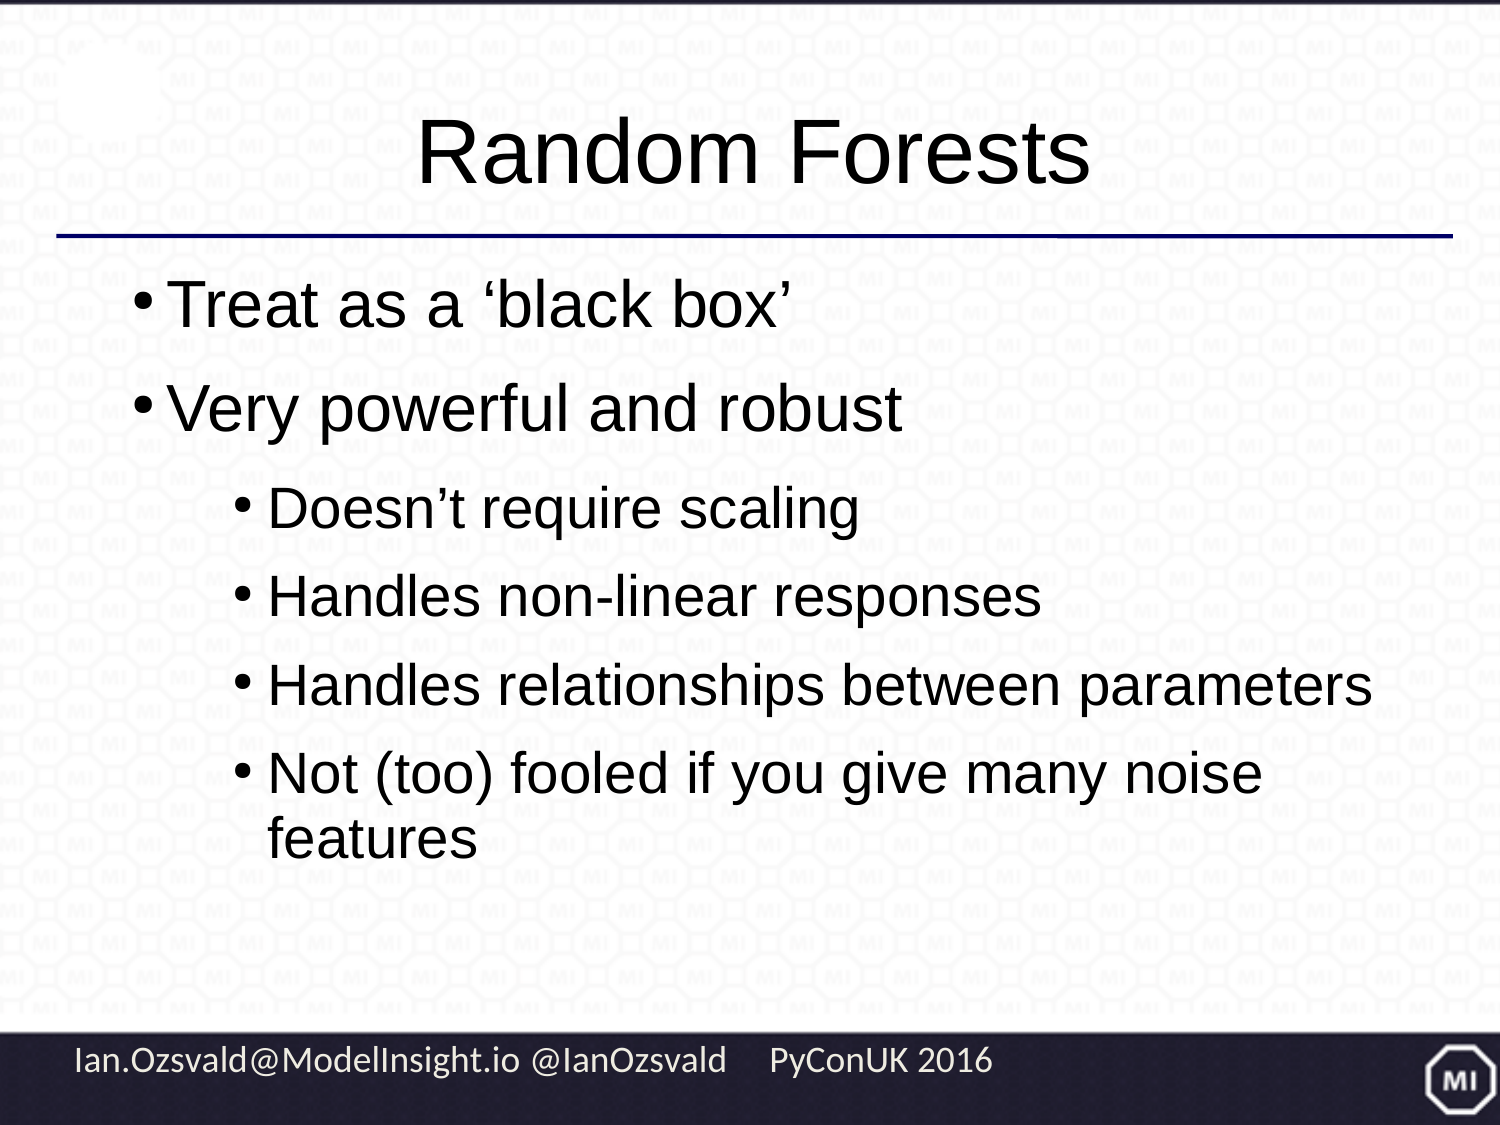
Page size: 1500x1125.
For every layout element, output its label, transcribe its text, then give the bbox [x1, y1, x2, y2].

list Treat as a ‘black box’ Very powerful and robust Doesn’t require scaling Handles non-linear responses Handles relationships between parameters Not (too) fooled if you give many noise features [75, 263, 1395, 916]
picture [0, 0, 1500, 1125]
title Random Forests [56, 59, 1453, 247]
